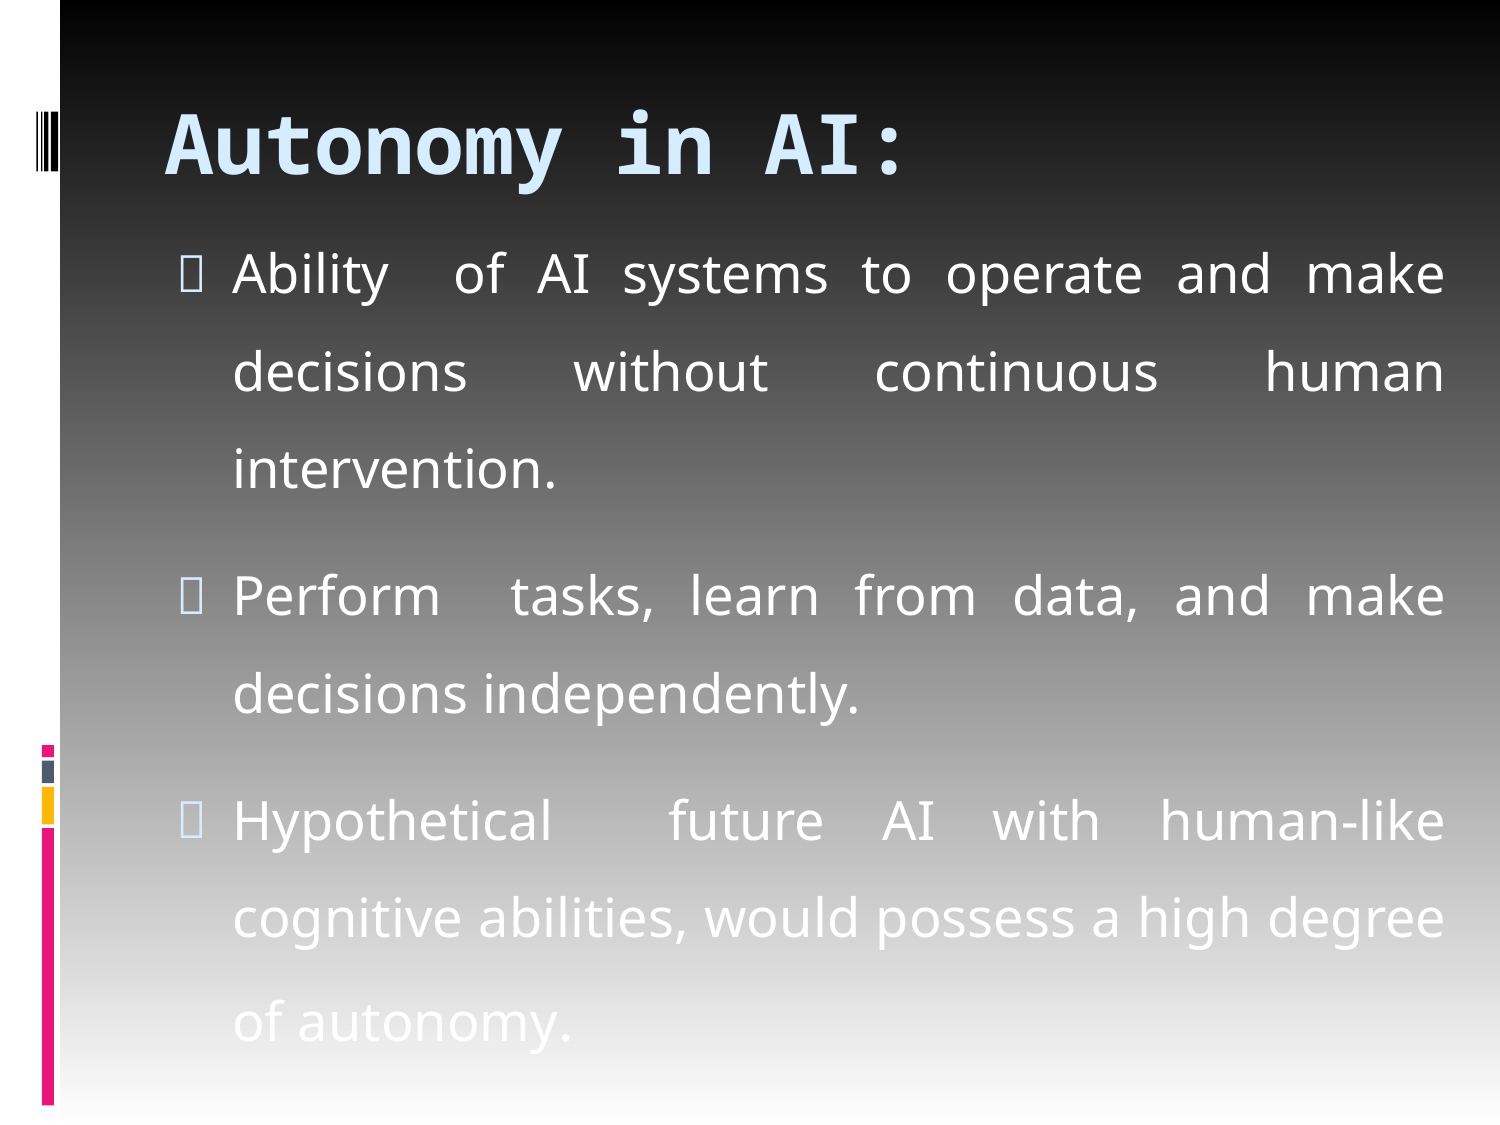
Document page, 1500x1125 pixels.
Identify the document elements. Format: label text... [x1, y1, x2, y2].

title Autonomy in AI: [150, 83, 1425, 200]
list Ability of AI systems to operate and make decisions without continuous human intervention. Perform tasks, learn from data, and make decisions independently. Hypothetical future AI with human-like cognitive abilities, would possess a high degree of autonomy. [150, 200, 1463, 1125]
